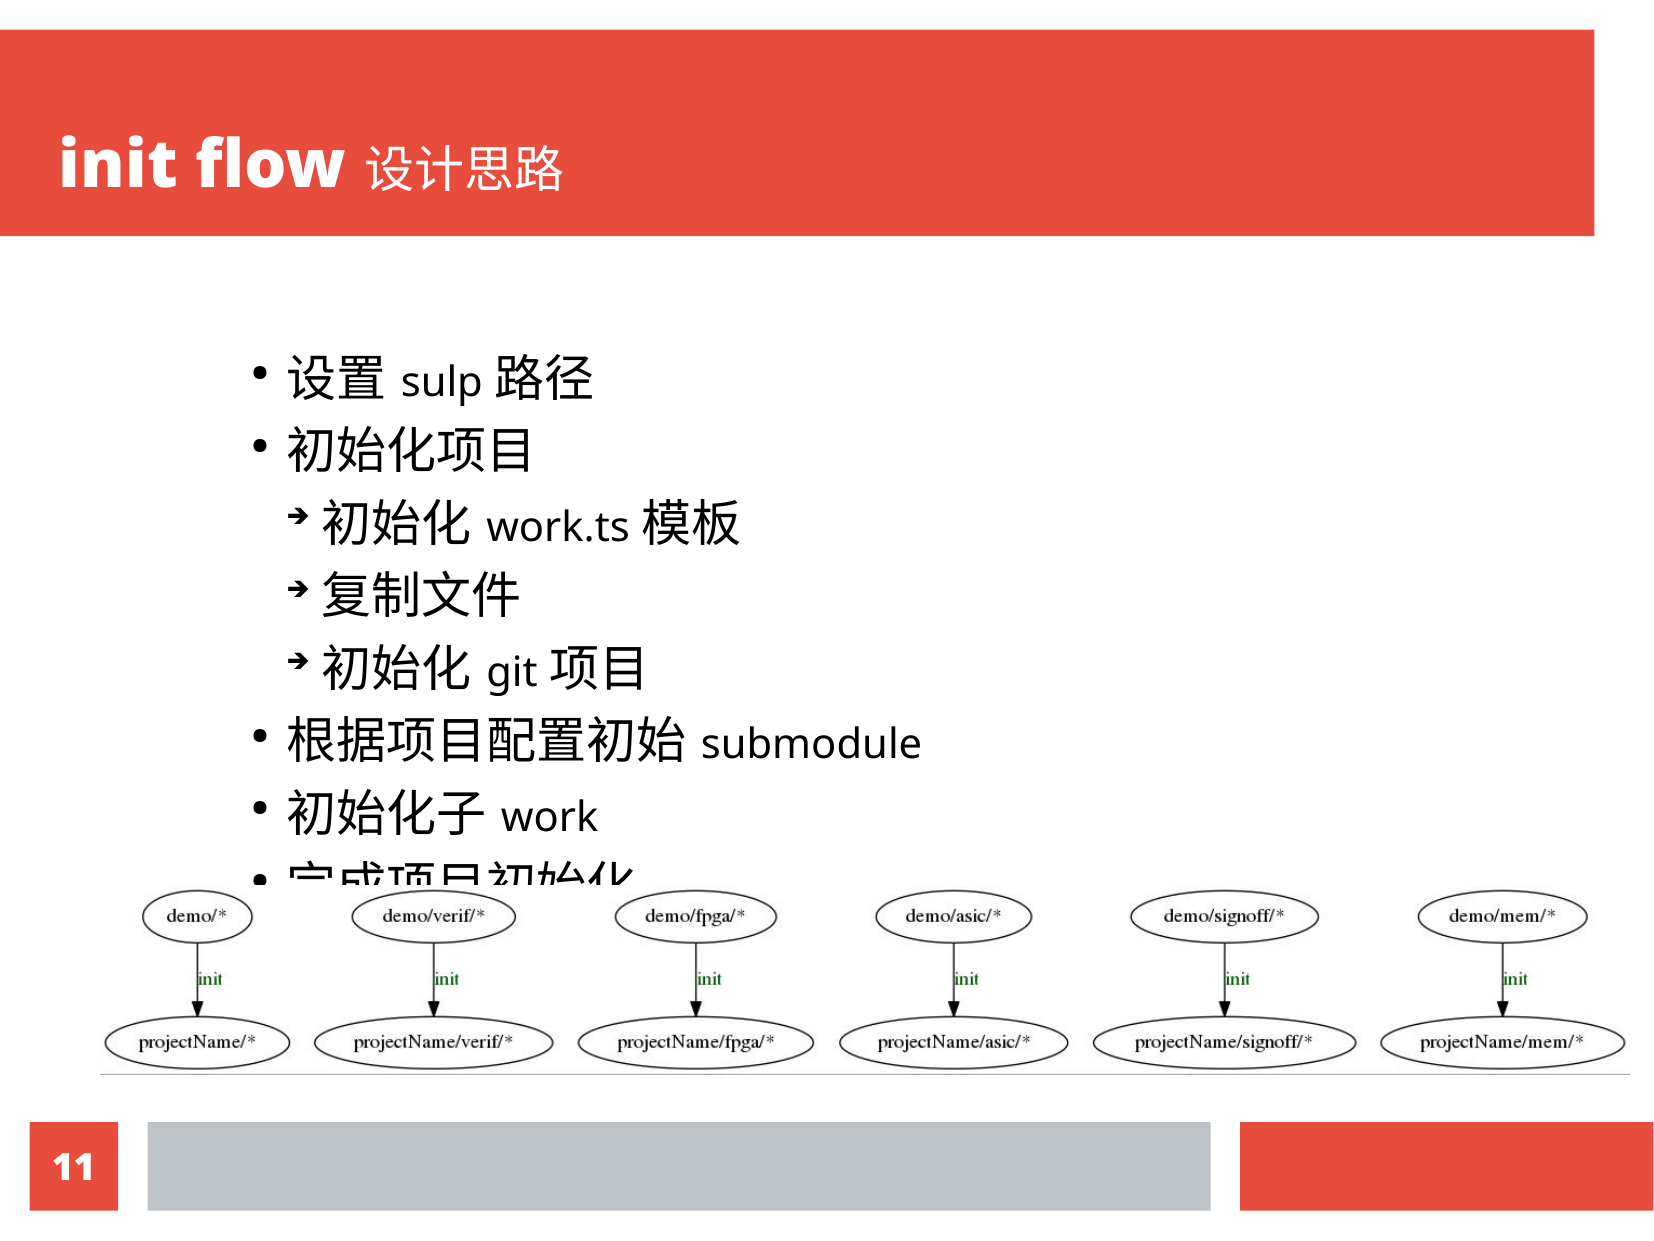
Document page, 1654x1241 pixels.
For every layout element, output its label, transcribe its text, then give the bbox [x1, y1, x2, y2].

picture [100, 885, 1630, 1075]
text_box 设置sulp路径 初始化项目 初始化work.ts模板 复制文件 初始化git项目 根据项目配置初始submodule 初始化子work 完成项目初始化 [236, 330, 1264, 885]
title init flow设计思路 [59, 59, 1595, 207]
